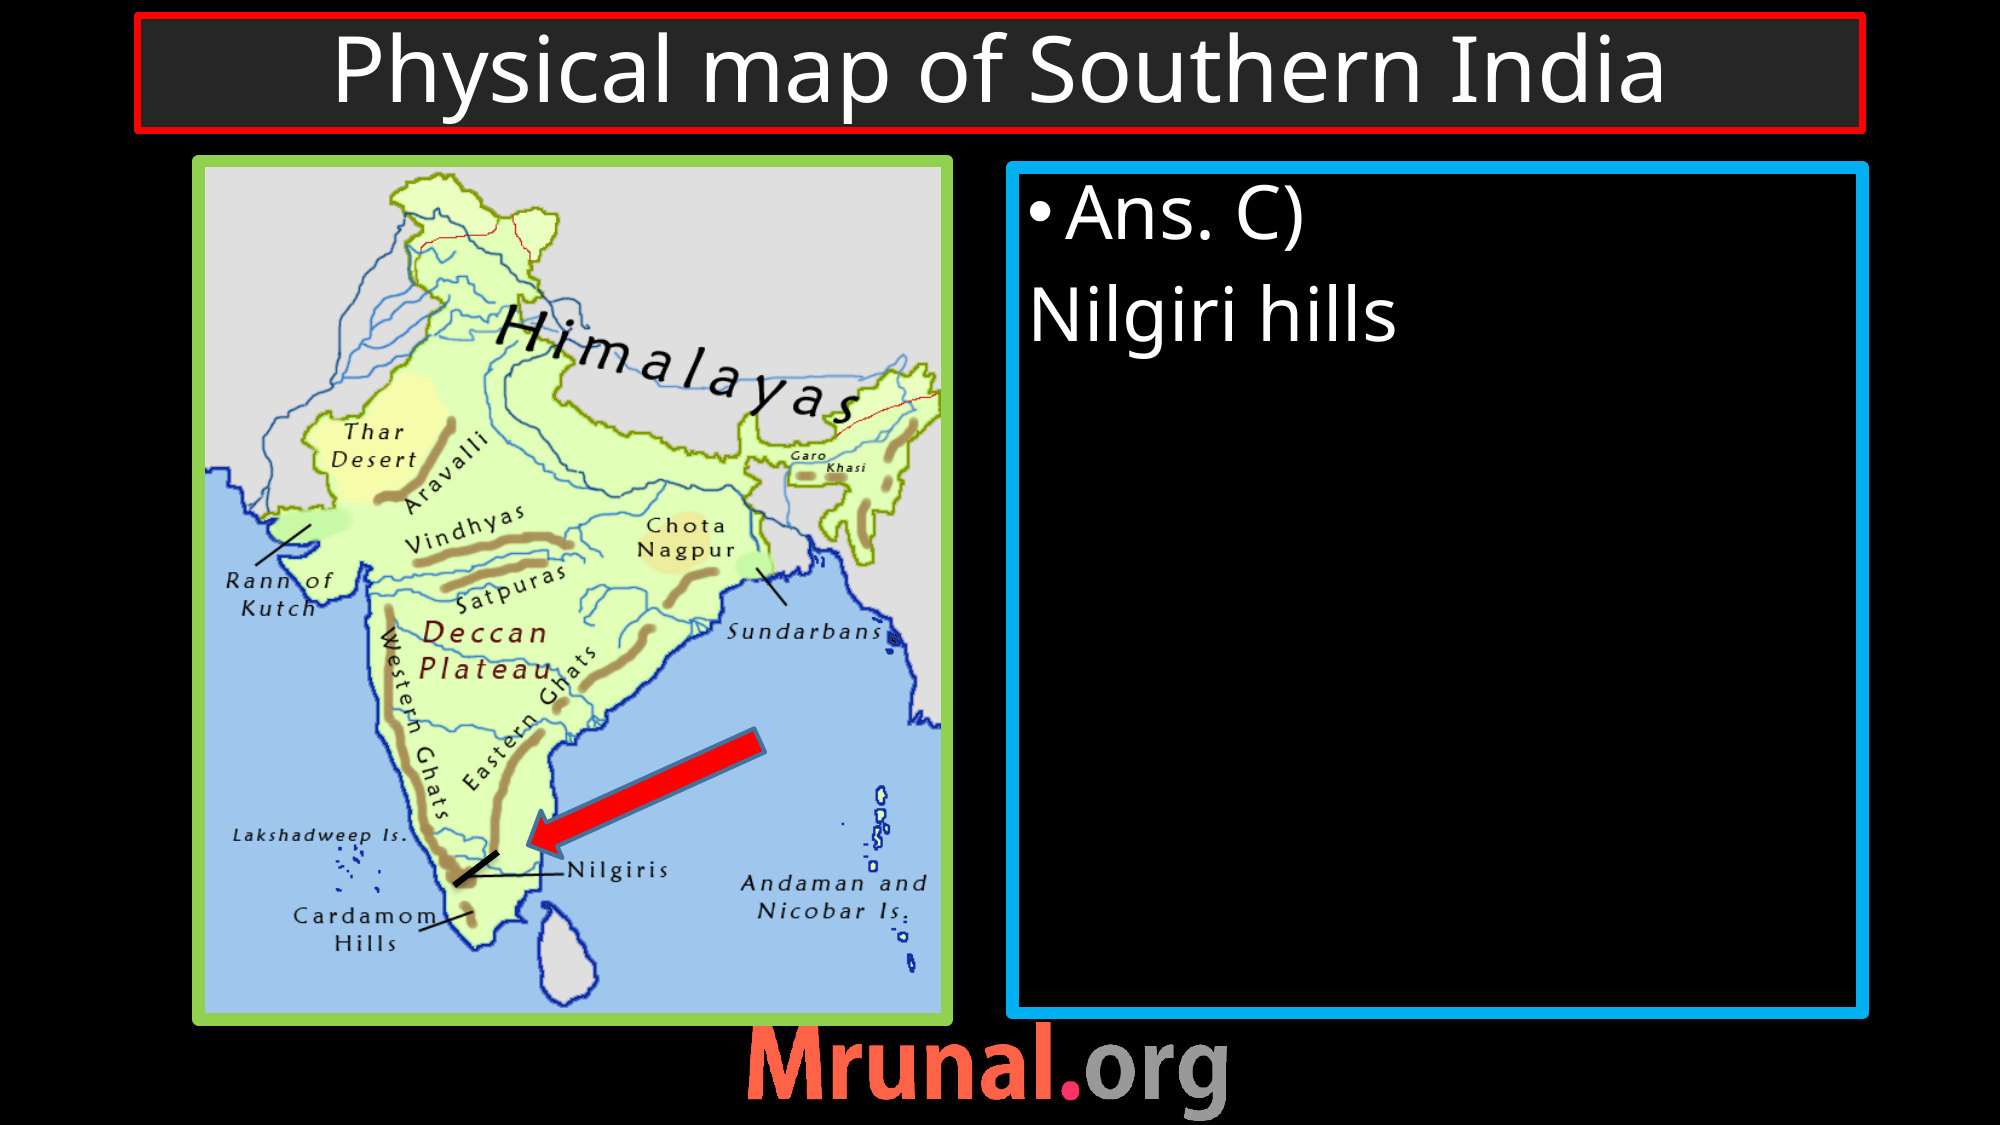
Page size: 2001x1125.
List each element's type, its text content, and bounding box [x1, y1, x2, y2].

picture [741, 1005, 1230, 1125]
picture [204, 167, 941, 1014]
title Physical map of Southern India [137, 15, 1863, 131]
text_box [527, 728, 765, 859]
list Ans. C) Nilgiri hills [1012, 167, 1863, 1014]
